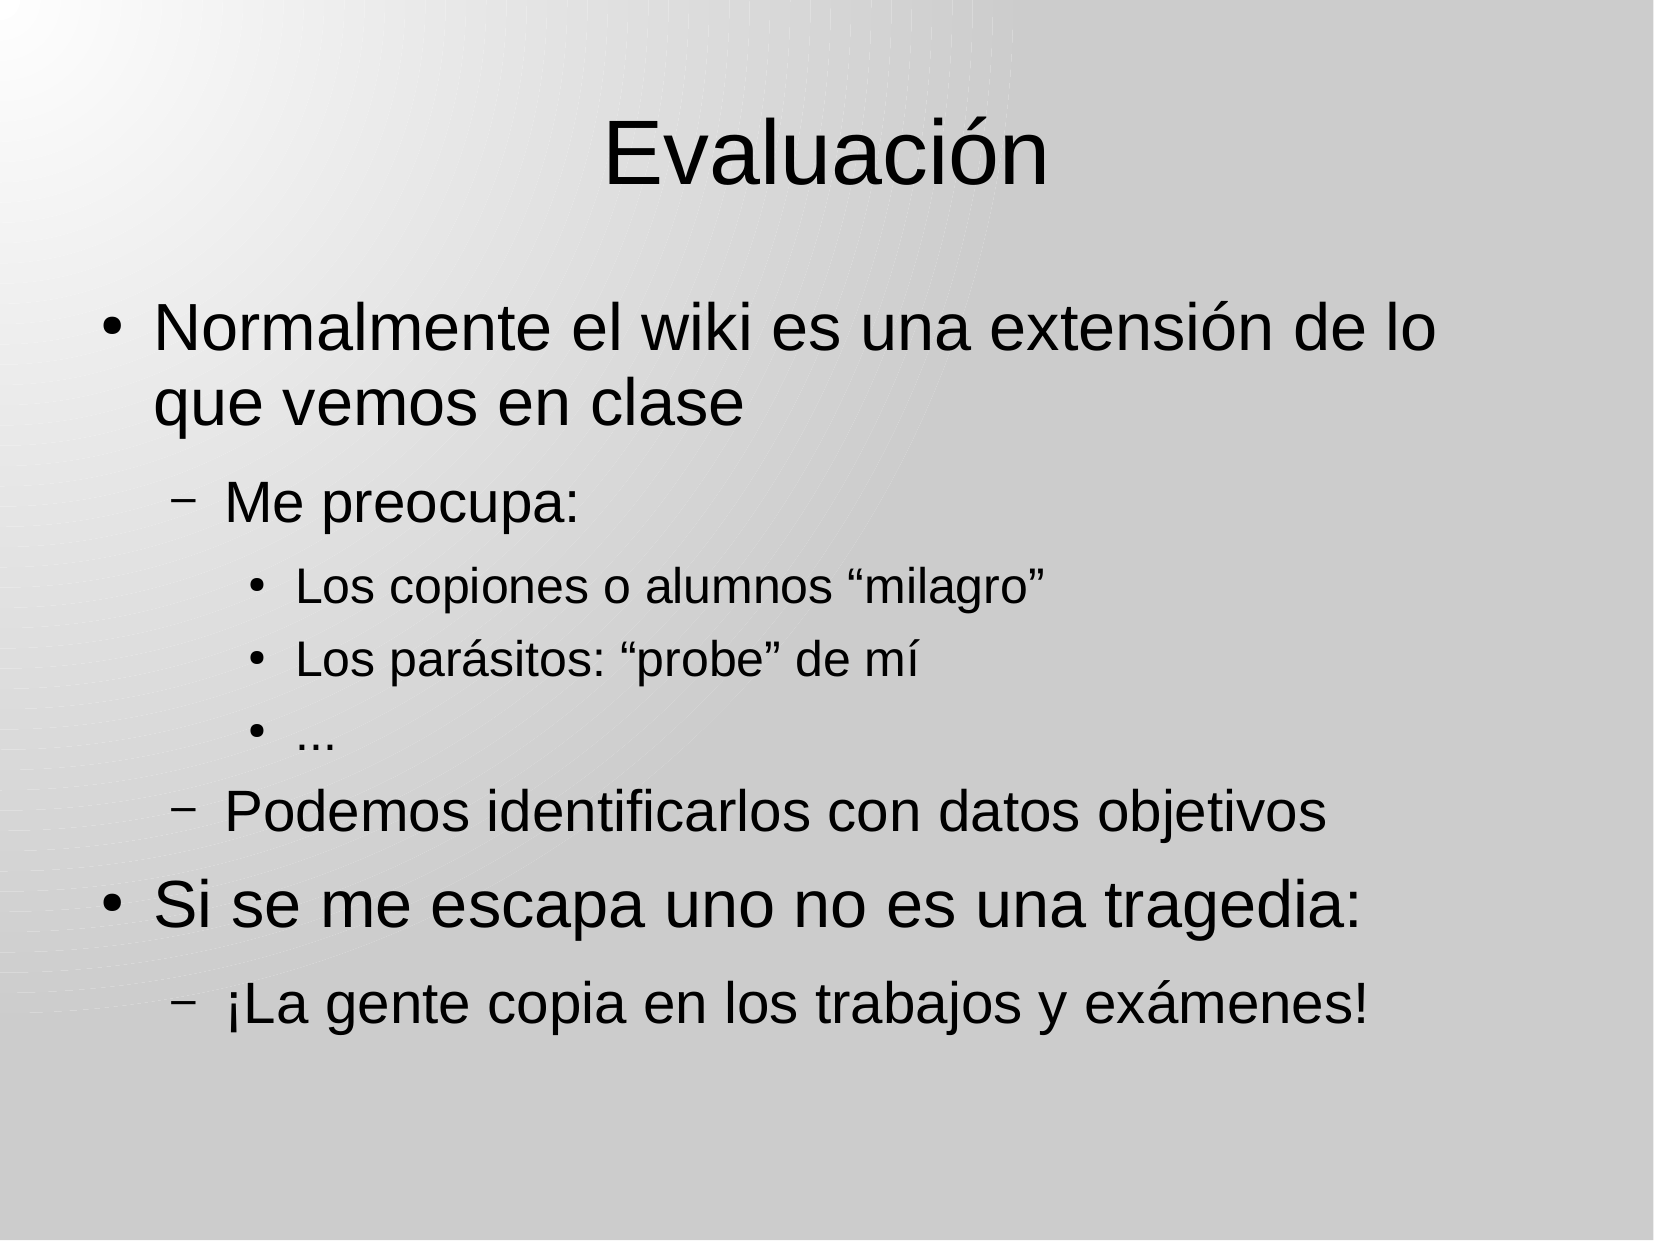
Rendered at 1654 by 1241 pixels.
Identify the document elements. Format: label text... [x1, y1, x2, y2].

list Normalmente el wiki es una extensión de lo que vemos en clase Me preocupa: Los copiones o alumnos “milagro” Los parásitos: “probe” de mí ... Podemos identificarlos con datos objetivos Si se me escapa uno no es una tragedia: ¡La gente copia en los trabajos y exámenes! [82, 290, 1538, 1109]
title Evaluación [82, 49, 1571, 257]
